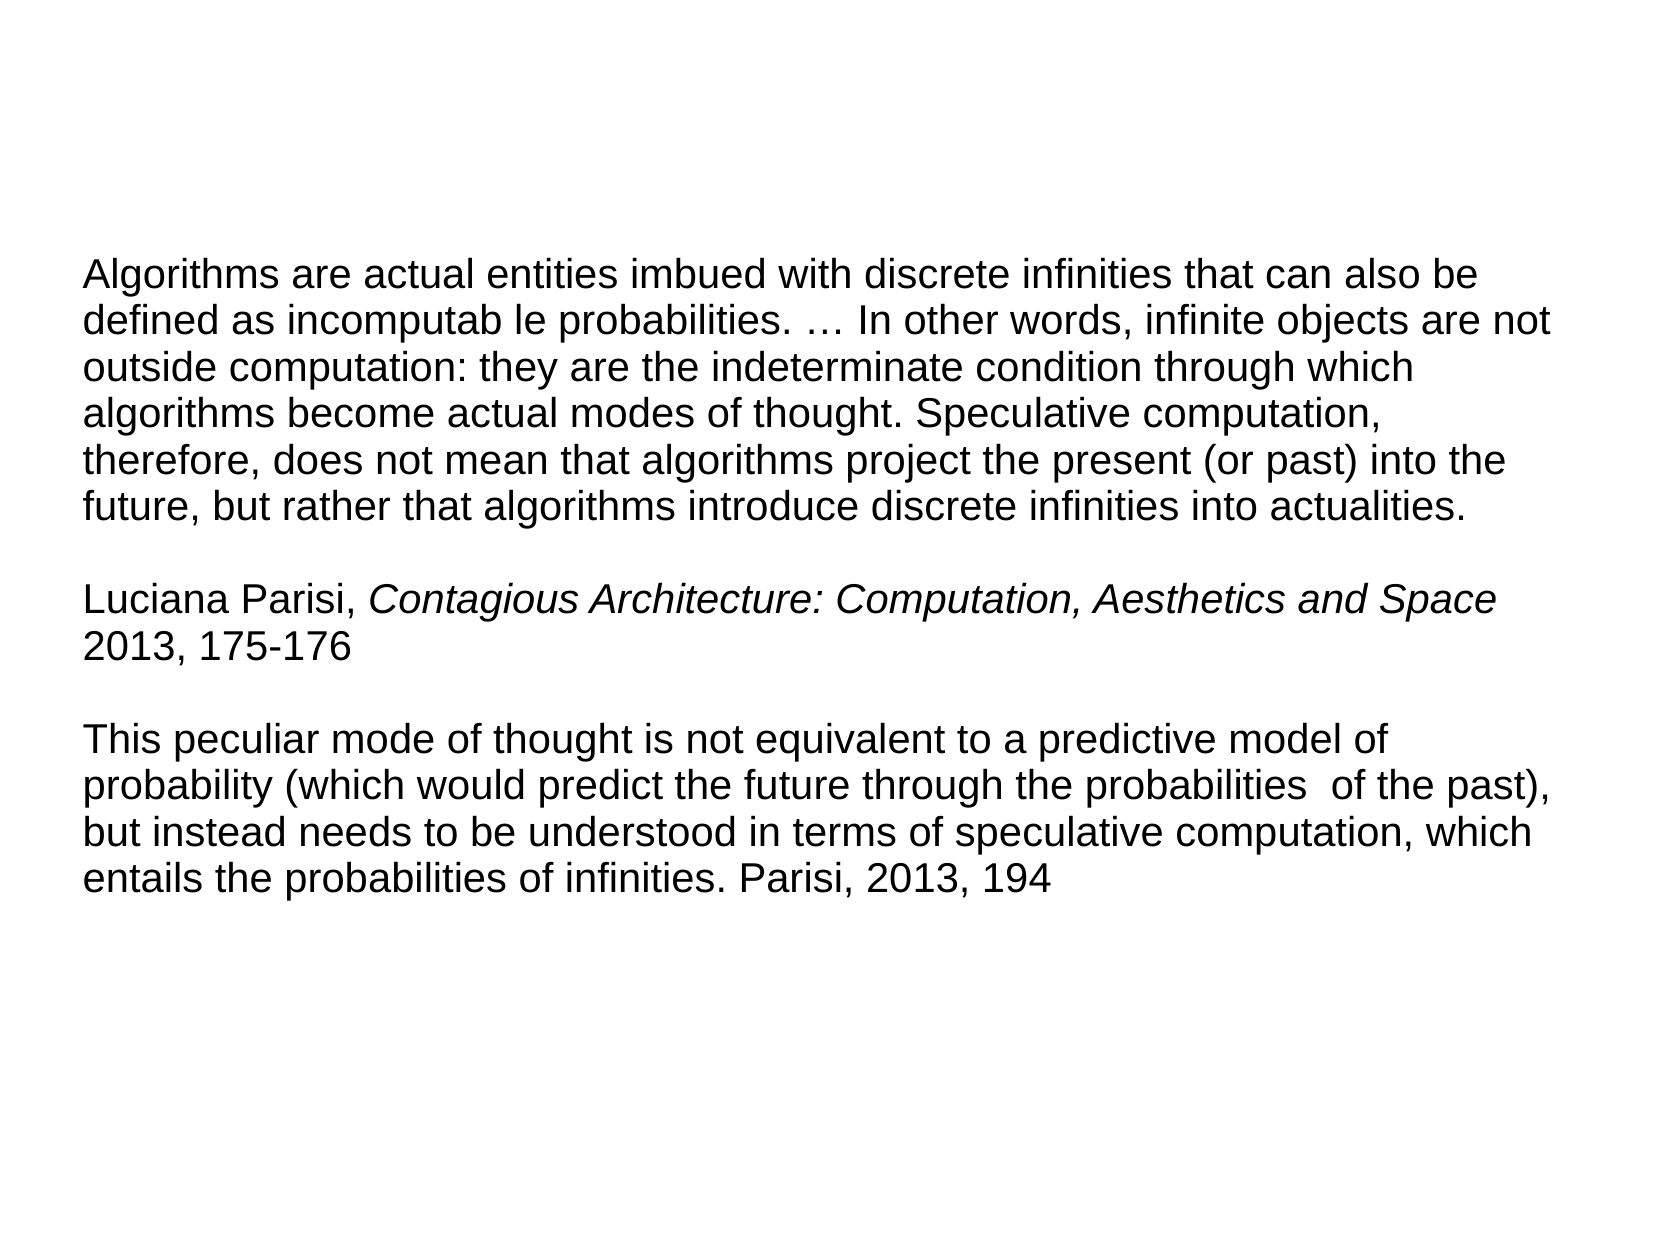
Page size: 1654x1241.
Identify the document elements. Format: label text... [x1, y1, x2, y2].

subtitle Algorithms are actual entities imbued with discrete infinities that can also be defined as incomputab le probabilities. … In other words, infinite objects are not outside computation: they are the indeterminate condition through which algorithms become actual modes of thought. Speculative computation, therefore, does not mean that algorithms project the present (or past) into the future, but rather that algorithms introduce discrete infinities into actualities. Luciana Parisi, Contagious Architecture: Computation, Aesthetics and Space 2013, 175-176 This peculiar mode of thought is not equivalent to a predictive model of probability (which would predict the future through the probabilities of the past), but instead needs to be understood in terms of speculative computation, which entails the probabilities of infinities. Parisi, 2013, 194 [82, 49, 1571, 1010]
